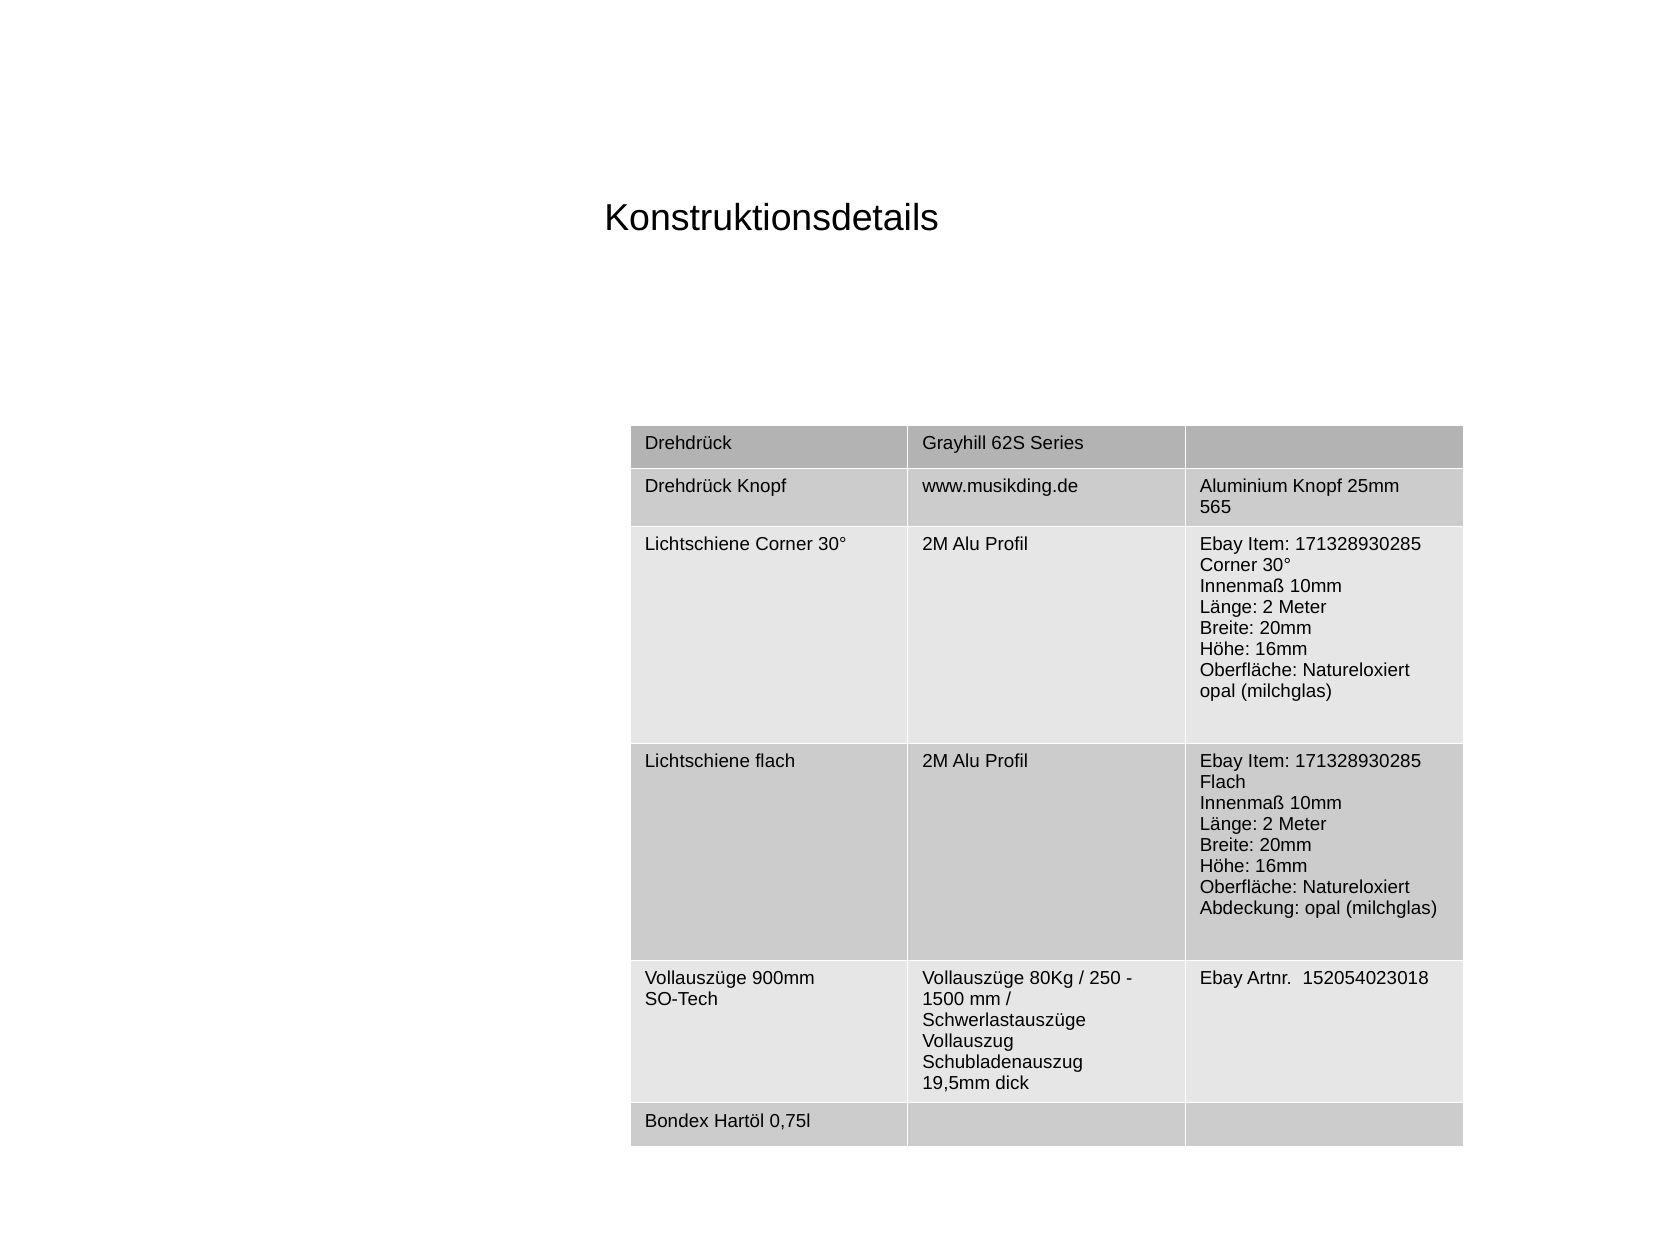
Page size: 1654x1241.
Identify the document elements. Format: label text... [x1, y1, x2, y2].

table_cell Ebay Item: 171328930285 Flach Innenmaß 10mm Länge: 2 Meter Breite: 20mm Höhe: 16mm Oberfläche: Natureloxiert Abdeckung: opal (milchglas) [1186, 744, 1463, 960]
table_header [1186, 426, 1463, 468]
table_header Drehdrück [631, 426, 907, 468]
table_cell www.musikding.de [908, 469, 1185, 526]
table_cell Vollauszüge 80Kg / 250 - 1500 mm / Schwerlastauszüge Vollauszug Schubladenauszug 19,5mm dick [908, 961, 1185, 1102]
text_box Konstruktionsdetails [589, 188, 955, 246]
table_cell Aluminium Knopf 25mm 565 [1186, 469, 1463, 526]
table_cell Ebay Item: 171328930285 Corner 30° Innenmaß 10mm Länge: 2 Meter Breite: 20mm Höhe: 16mm Oberfläche: Natureloxiert opal (milchglas) [1186, 527, 1463, 743]
table_cell 2M Alu Profil [908, 744, 1185, 960]
table_cell Drehdrück Knopf [631, 469, 907, 526]
table_cell Lichtschiene Corner 30° [631, 527, 907, 743]
table_cell 2M Alu Profil [908, 527, 1185, 743]
table_cell Vollauszüge 900mm SO-Tech [631, 961, 907, 1102]
table_cell [1186, 1103, 1463, 1146]
table_header Grayhill 62S Series [908, 426, 1185, 468]
table_cell Bondex Hartöl 0,75l [631, 1103, 907, 1146]
table_cell Ebay Artnr. 152054023018 [1186, 961, 1463, 1102]
table_cell [908, 1103, 1185, 1146]
table_cell Lichtschiene flach [631, 744, 907, 960]
